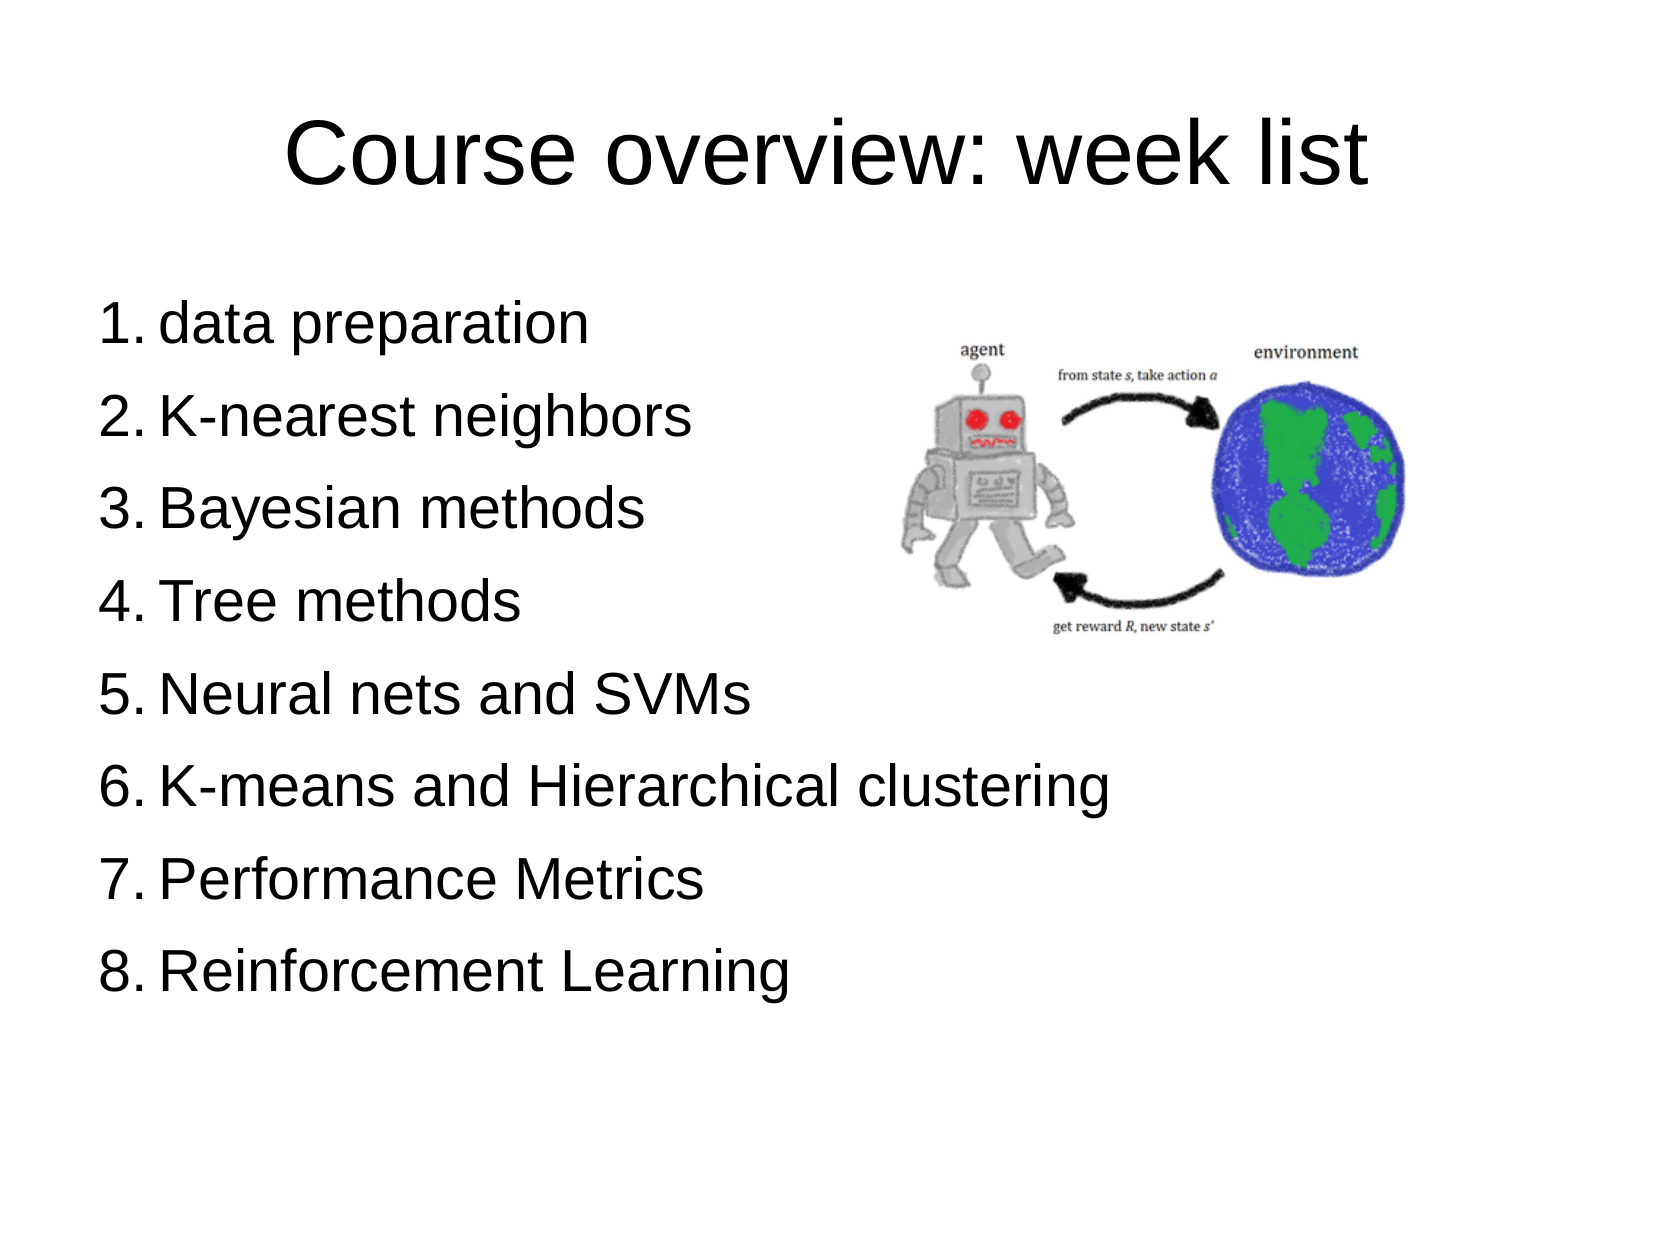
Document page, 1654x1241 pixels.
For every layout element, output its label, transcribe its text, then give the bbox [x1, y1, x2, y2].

list data preparation K-nearest neighbors Bayesian methods Tree methods Neural nets and SVMs K-means and Hierarchical clustering Performance Metrics Reinforcement Learning [82, 290, 1571, 1010]
title Course overview: week list [82, 49, 1571, 257]
picture [887, 314, 1426, 665]
